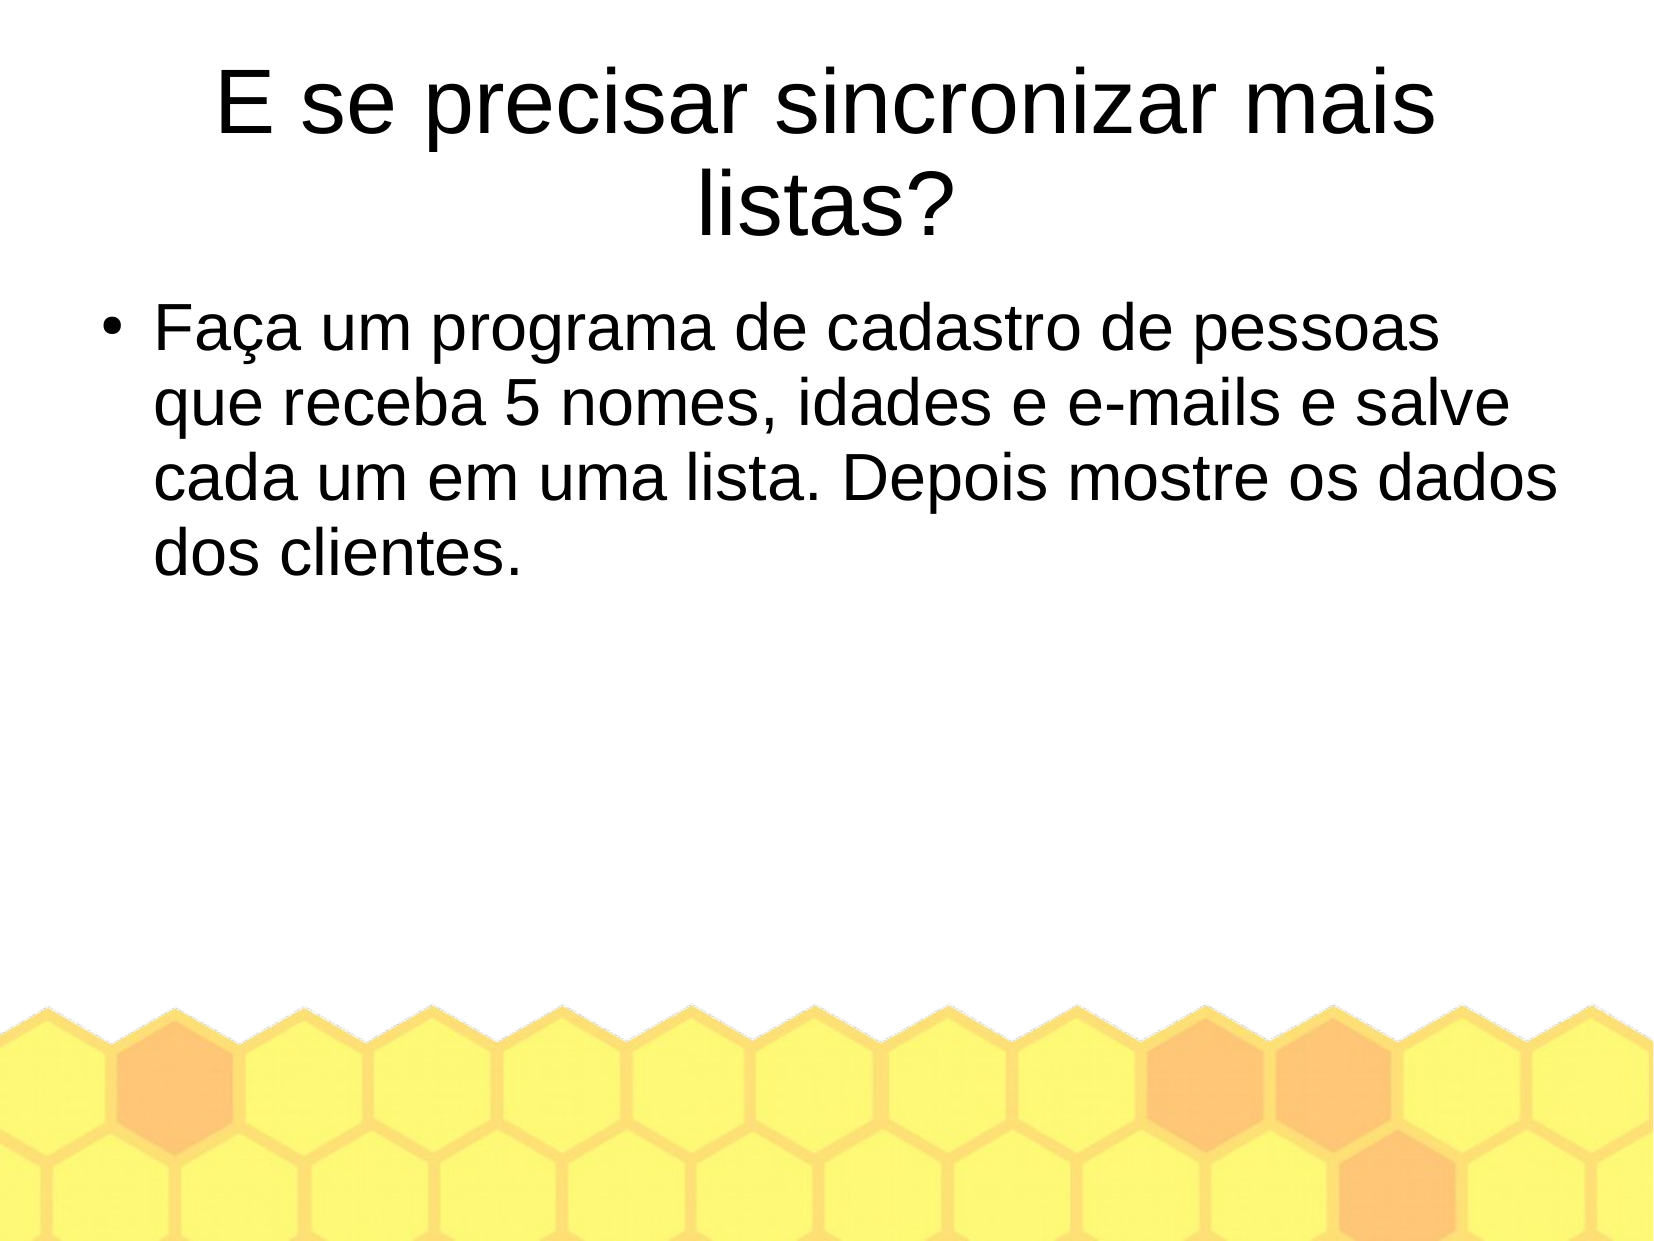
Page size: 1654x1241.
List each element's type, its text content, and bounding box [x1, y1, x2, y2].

list Faça um programa de cadastro de pessoas que receba 5 nomes, idades e e-mails e salve cada um em uma lista. Depois mostre os dados dos clientes. [82, 290, 1571, 1010]
picture [0, 1001, 1654, 1241]
title E se precisar sincronizar mais listas? [82, 49, 1571, 257]
